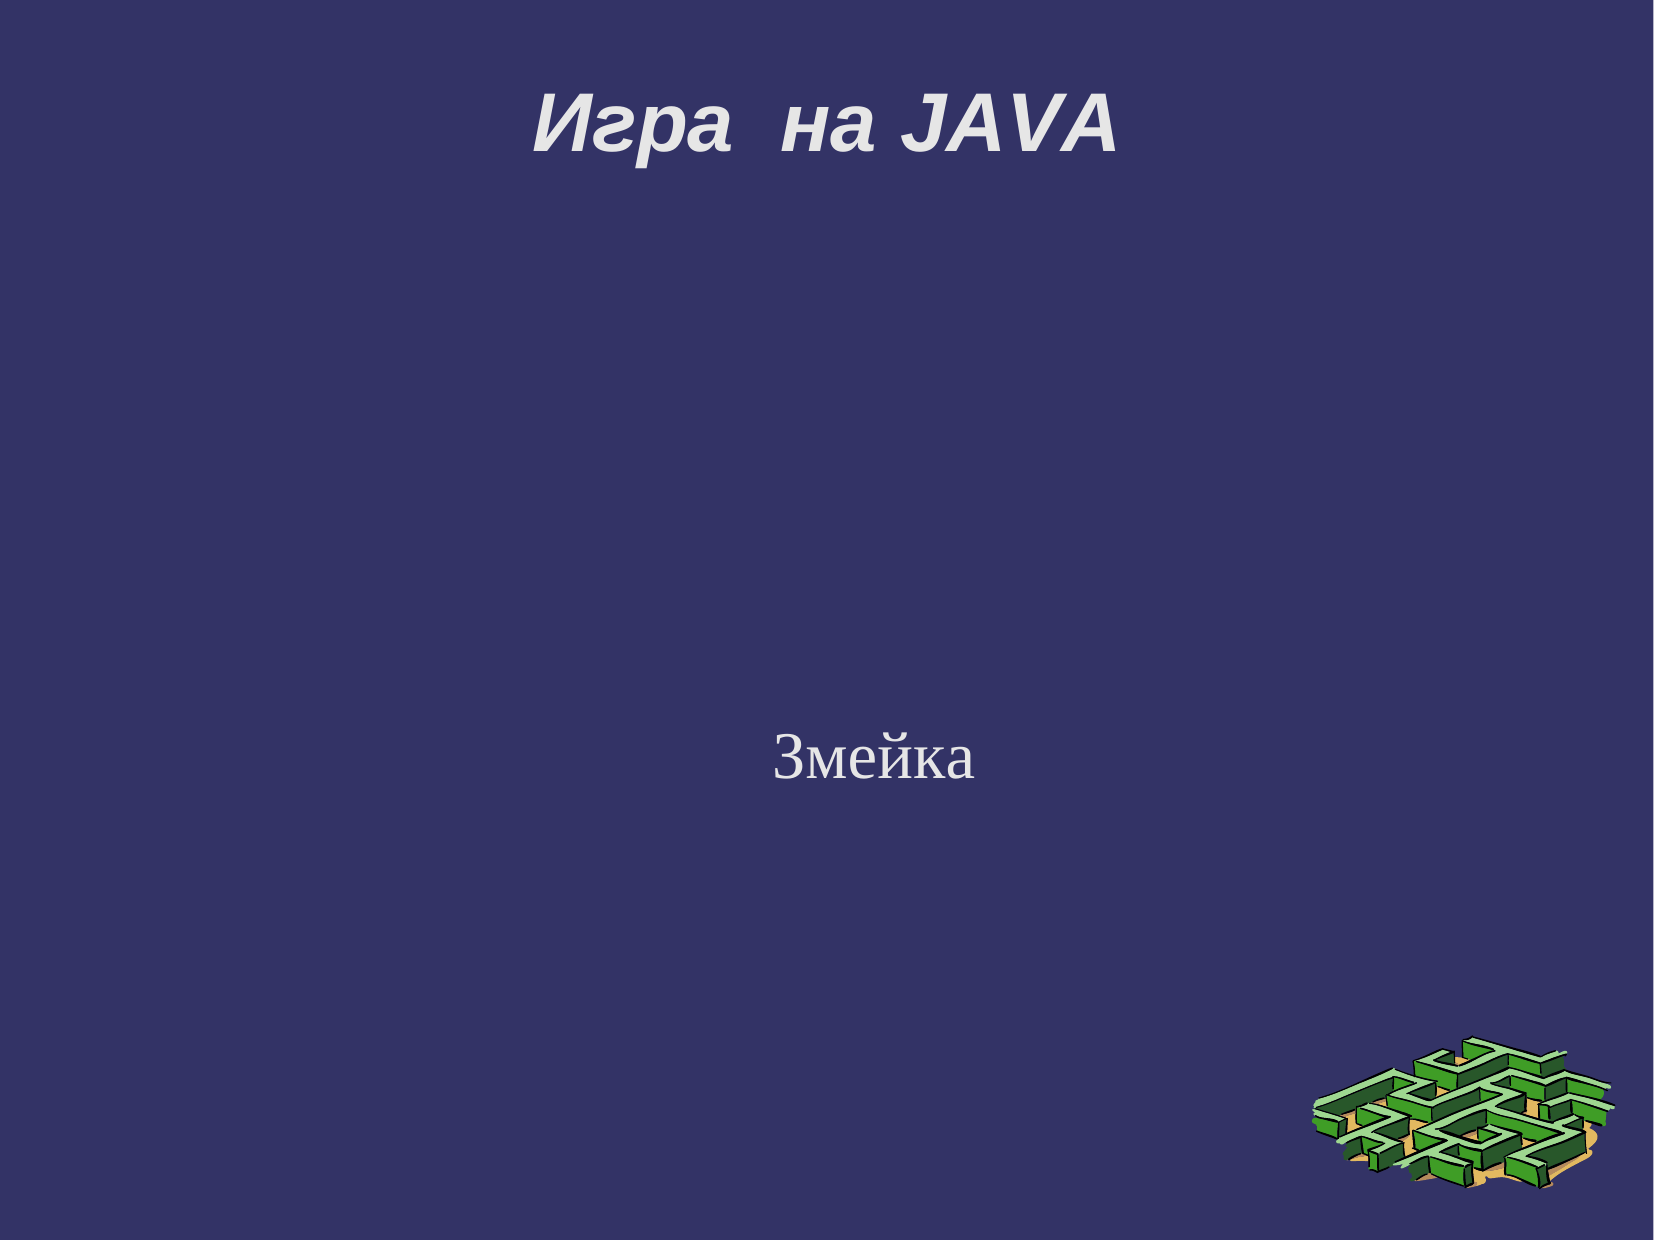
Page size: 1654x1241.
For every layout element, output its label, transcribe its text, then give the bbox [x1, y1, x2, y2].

title Игра на JAVA [121, 19, 1534, 227]
subtitle Змейка [178, 364, 1570, 1147]
